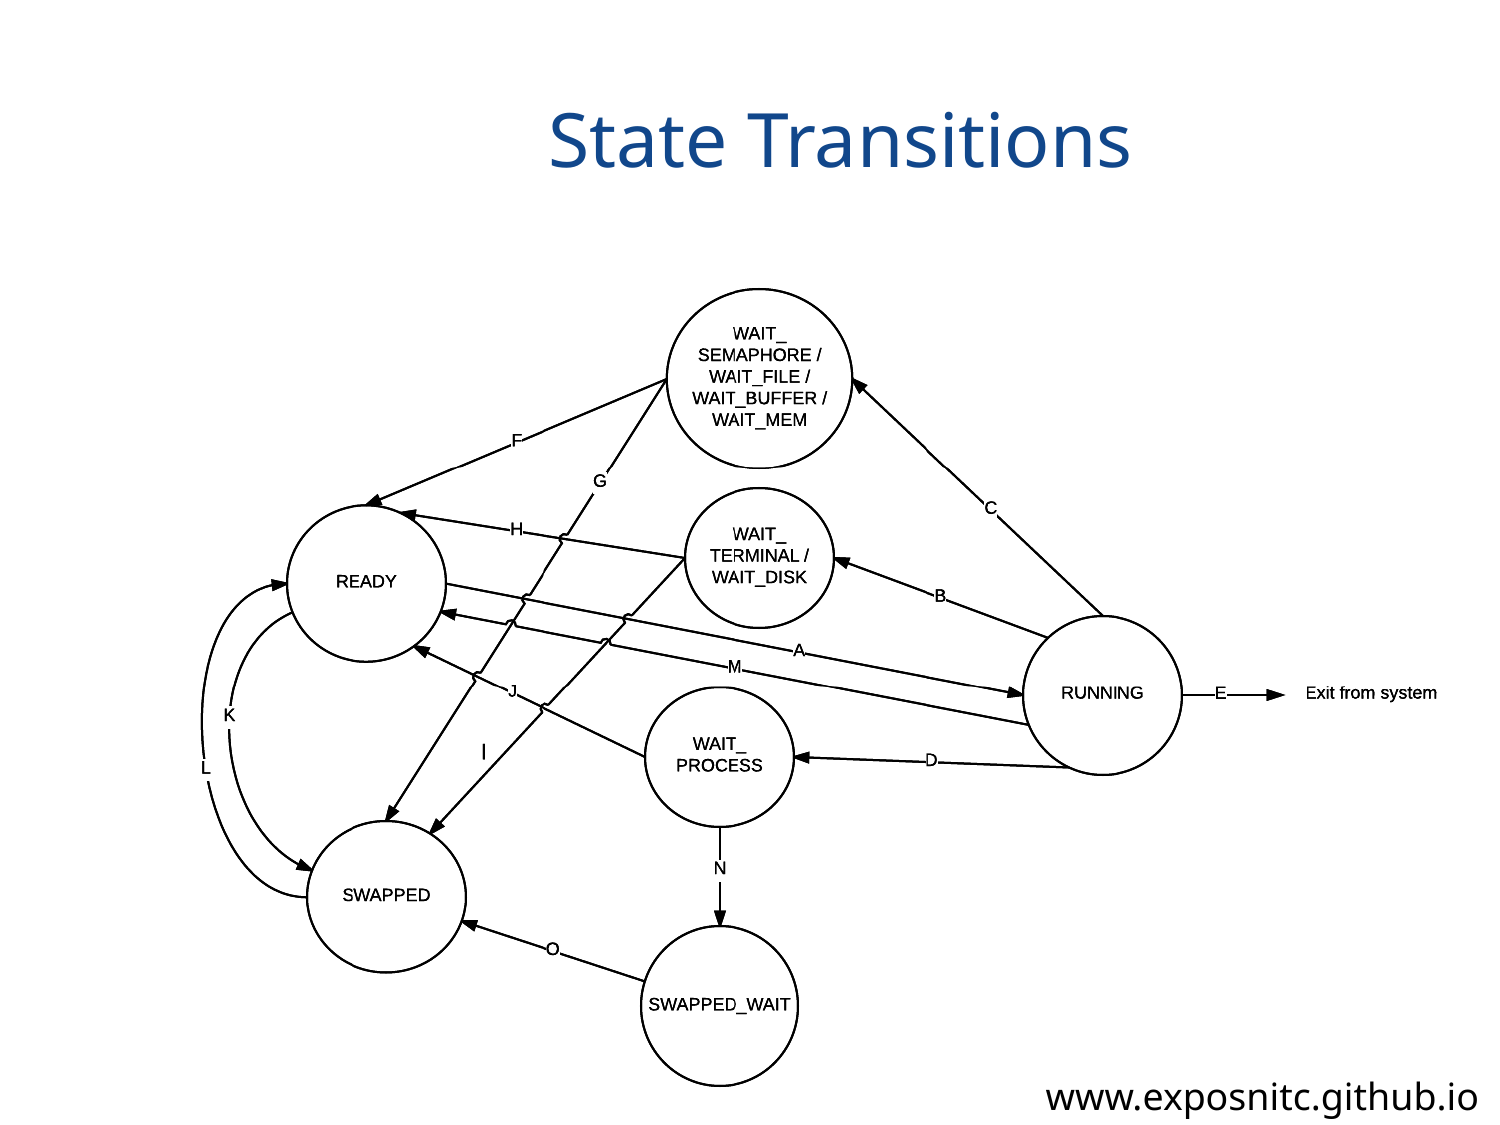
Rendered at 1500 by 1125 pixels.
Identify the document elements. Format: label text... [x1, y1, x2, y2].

picture [161, 249, 1500, 1125]
title State Transitions [235, 45, 1466, 233]
text_box www.exposnitc.github.io [1025, 1065, 1500, 1125]
